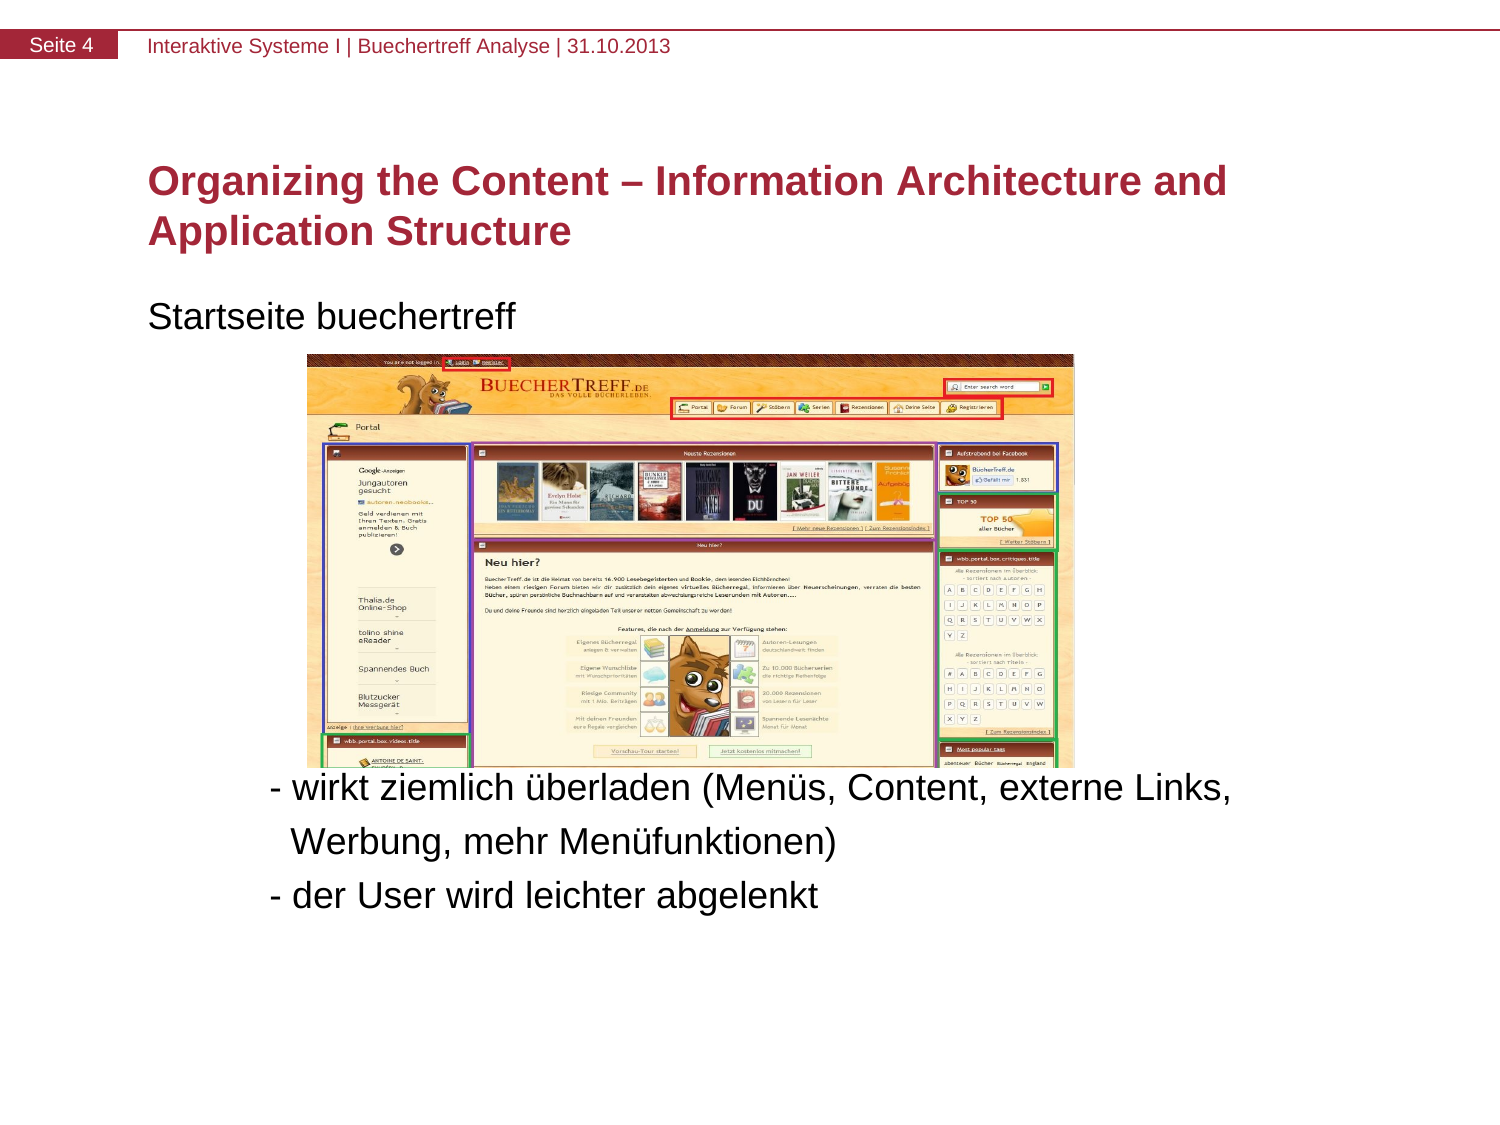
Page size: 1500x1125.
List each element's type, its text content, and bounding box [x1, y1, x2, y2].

list Startseite buechertreff - wirkt ziemlich überladen (Menüs, Content, externe Links, Werbung, mehr Menüfunktionen) - der User wird leichter abgelenkt [132, 287, 1371, 1091]
picture [307, 354, 1075, 768]
title Organizing the Content – Information Architecture and Application Structure [132, 146, 1413, 262]
